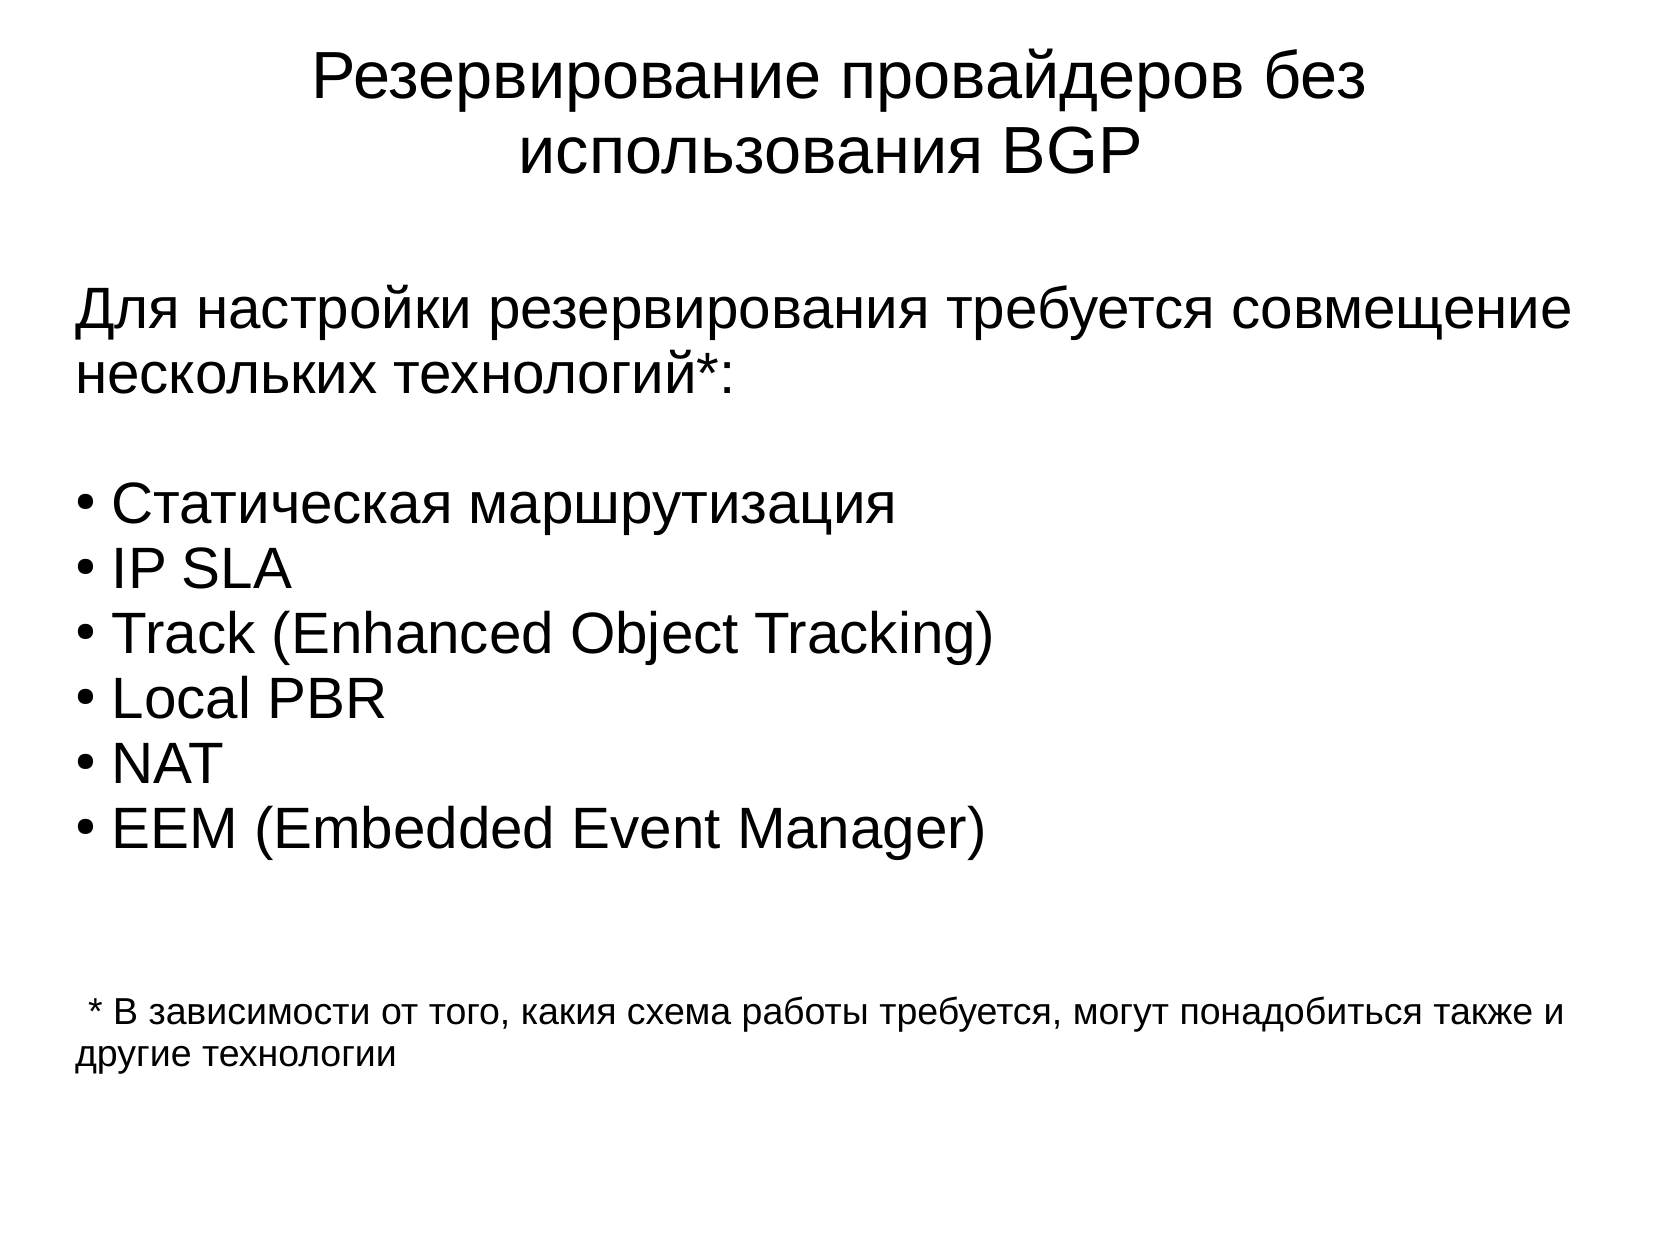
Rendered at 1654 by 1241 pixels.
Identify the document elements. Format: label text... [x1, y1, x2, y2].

text_box Для настройки резервирования требуется совмещение нескольких технологий*: Статическая маршрутизация IP SLA Track (Enhanced Object Tracking) Local PBR NAT EEM (Embedded Event Manager) * В зависимости от того, какия схема работы требуется, могут понадобиться также и другие технологии [75, 187, 1576, 1163]
title Резервирование провайдеров без использования BGP [75, 38, 1605, 188]
